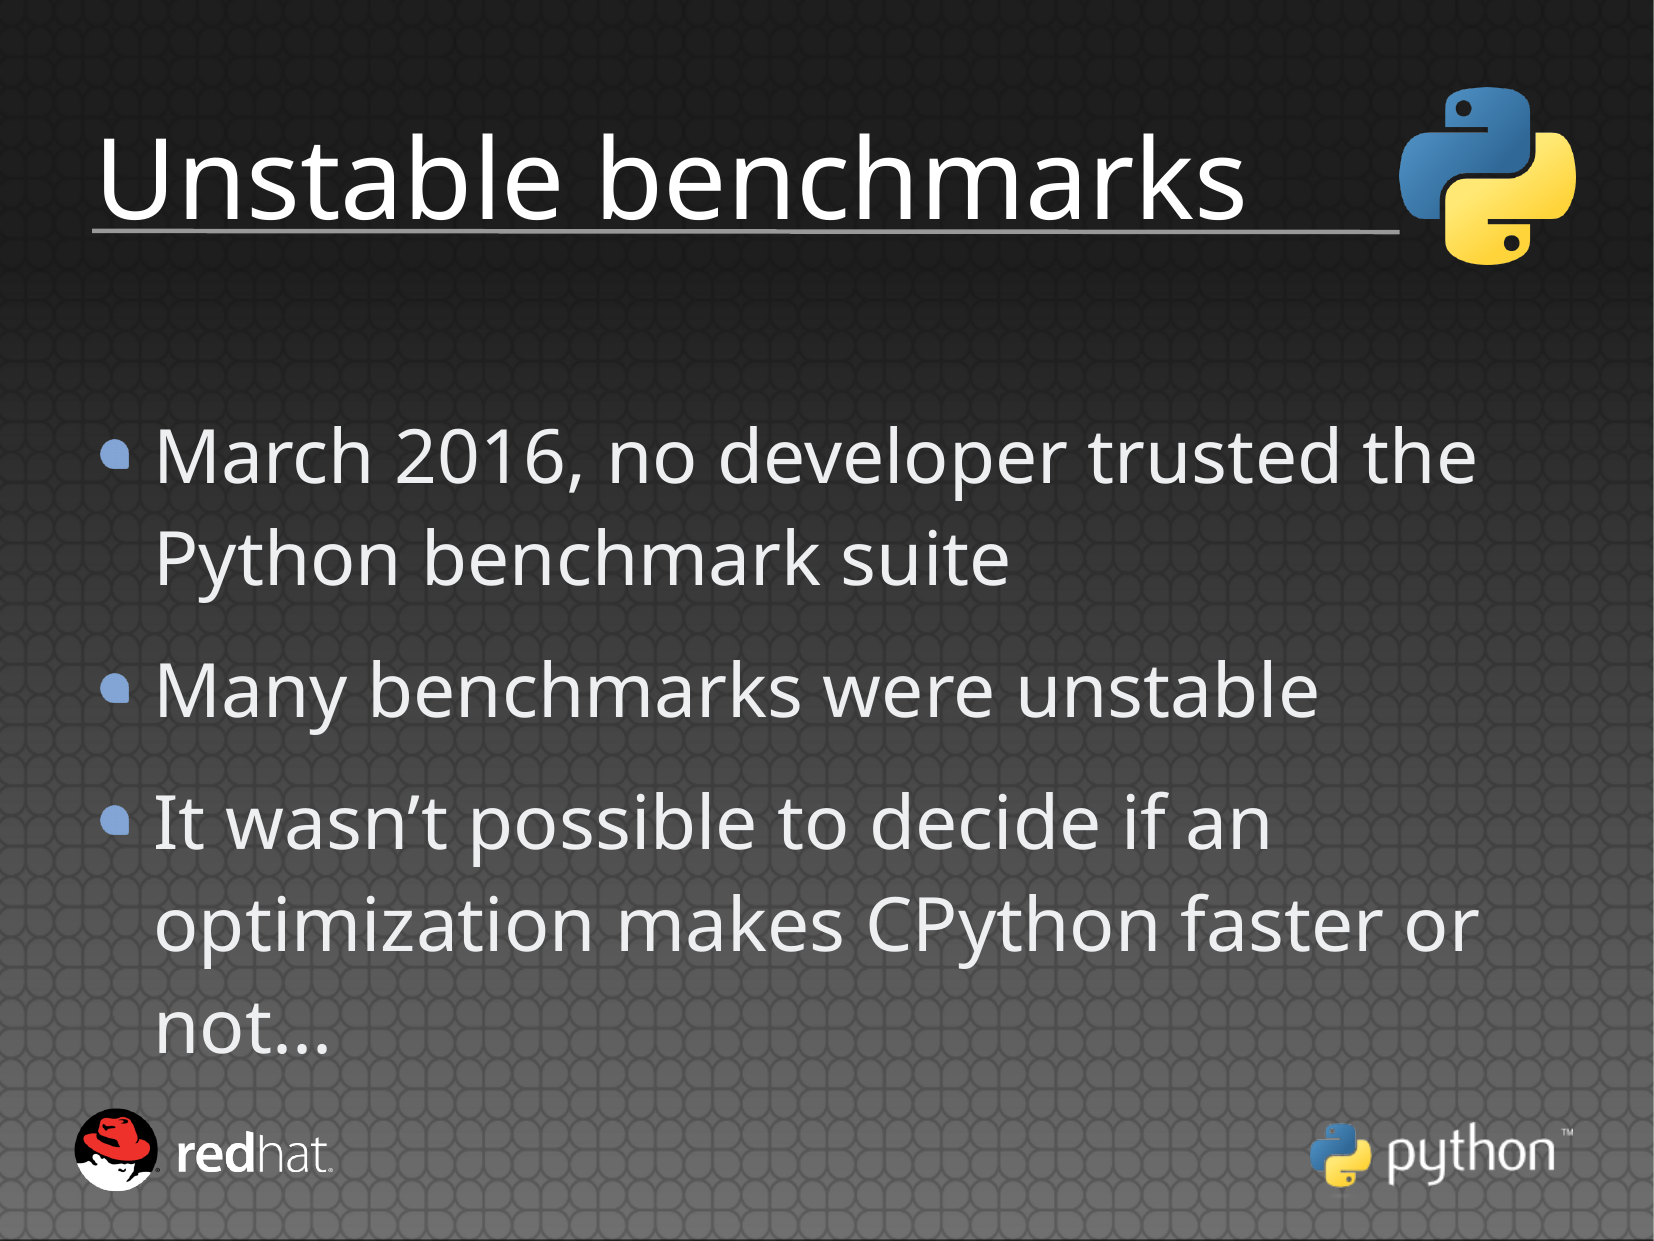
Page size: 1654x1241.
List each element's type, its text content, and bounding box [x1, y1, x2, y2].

title Unstable benchmarks [94, 100, 1426, 251]
list March 2016, no developer trusted the Python benchmark suite Many benchmarks were unstable It wasn’t possible to decide if an optimization makes CPython faster or not... [82, 403, 1571, 1143]
picture [0, 0, 1654, 1241]
